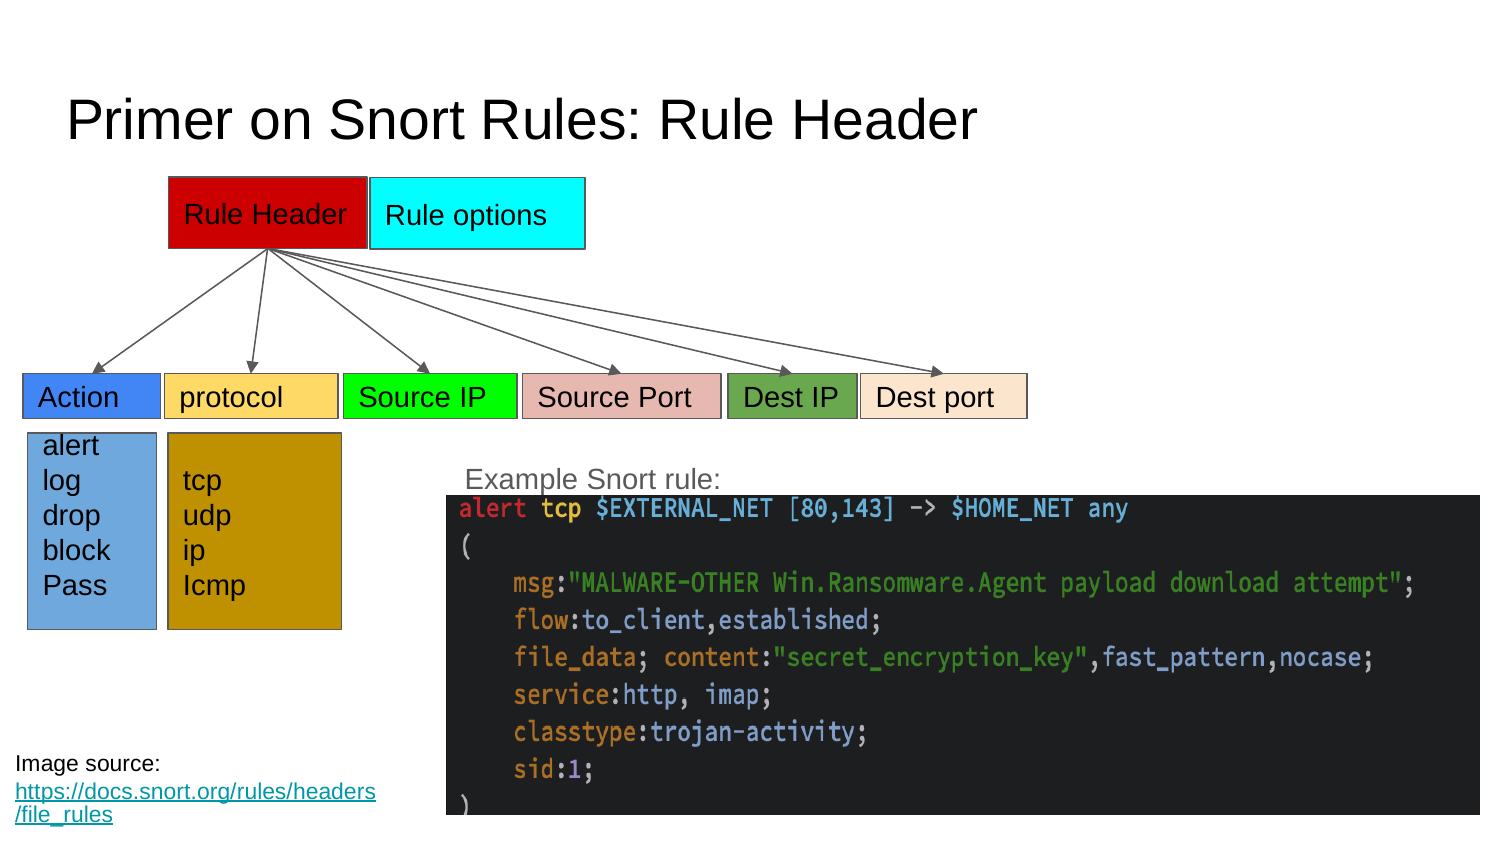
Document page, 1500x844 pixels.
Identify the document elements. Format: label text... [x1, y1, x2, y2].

text_box protocol [164, 373, 338, 419]
list Example Snort rule: [449, 443, 815, 495]
text_box Rule options [370, 177, 585, 250]
text_box Dest port [860, 373, 1028, 419]
text_box tcp udp ip Icmp [167, 432, 342, 630]
text_box Source Port [522, 373, 721, 419]
text_box alert log drop block Pass [27, 432, 157, 630]
text_box Source IP [343, 373, 517, 419]
title Primer on Snort Rules: Rule Header [51, 72, 1449, 167]
picture [446, 495, 1480, 815]
text_box Rule Header [168, 176, 368, 249]
text_box Action [22, 373, 161, 419]
text_box Image source: https://docs.snort.org/rules/headers/file_rules [0, 733, 394, 819]
text_box Dest IP [728, 373, 858, 419]
